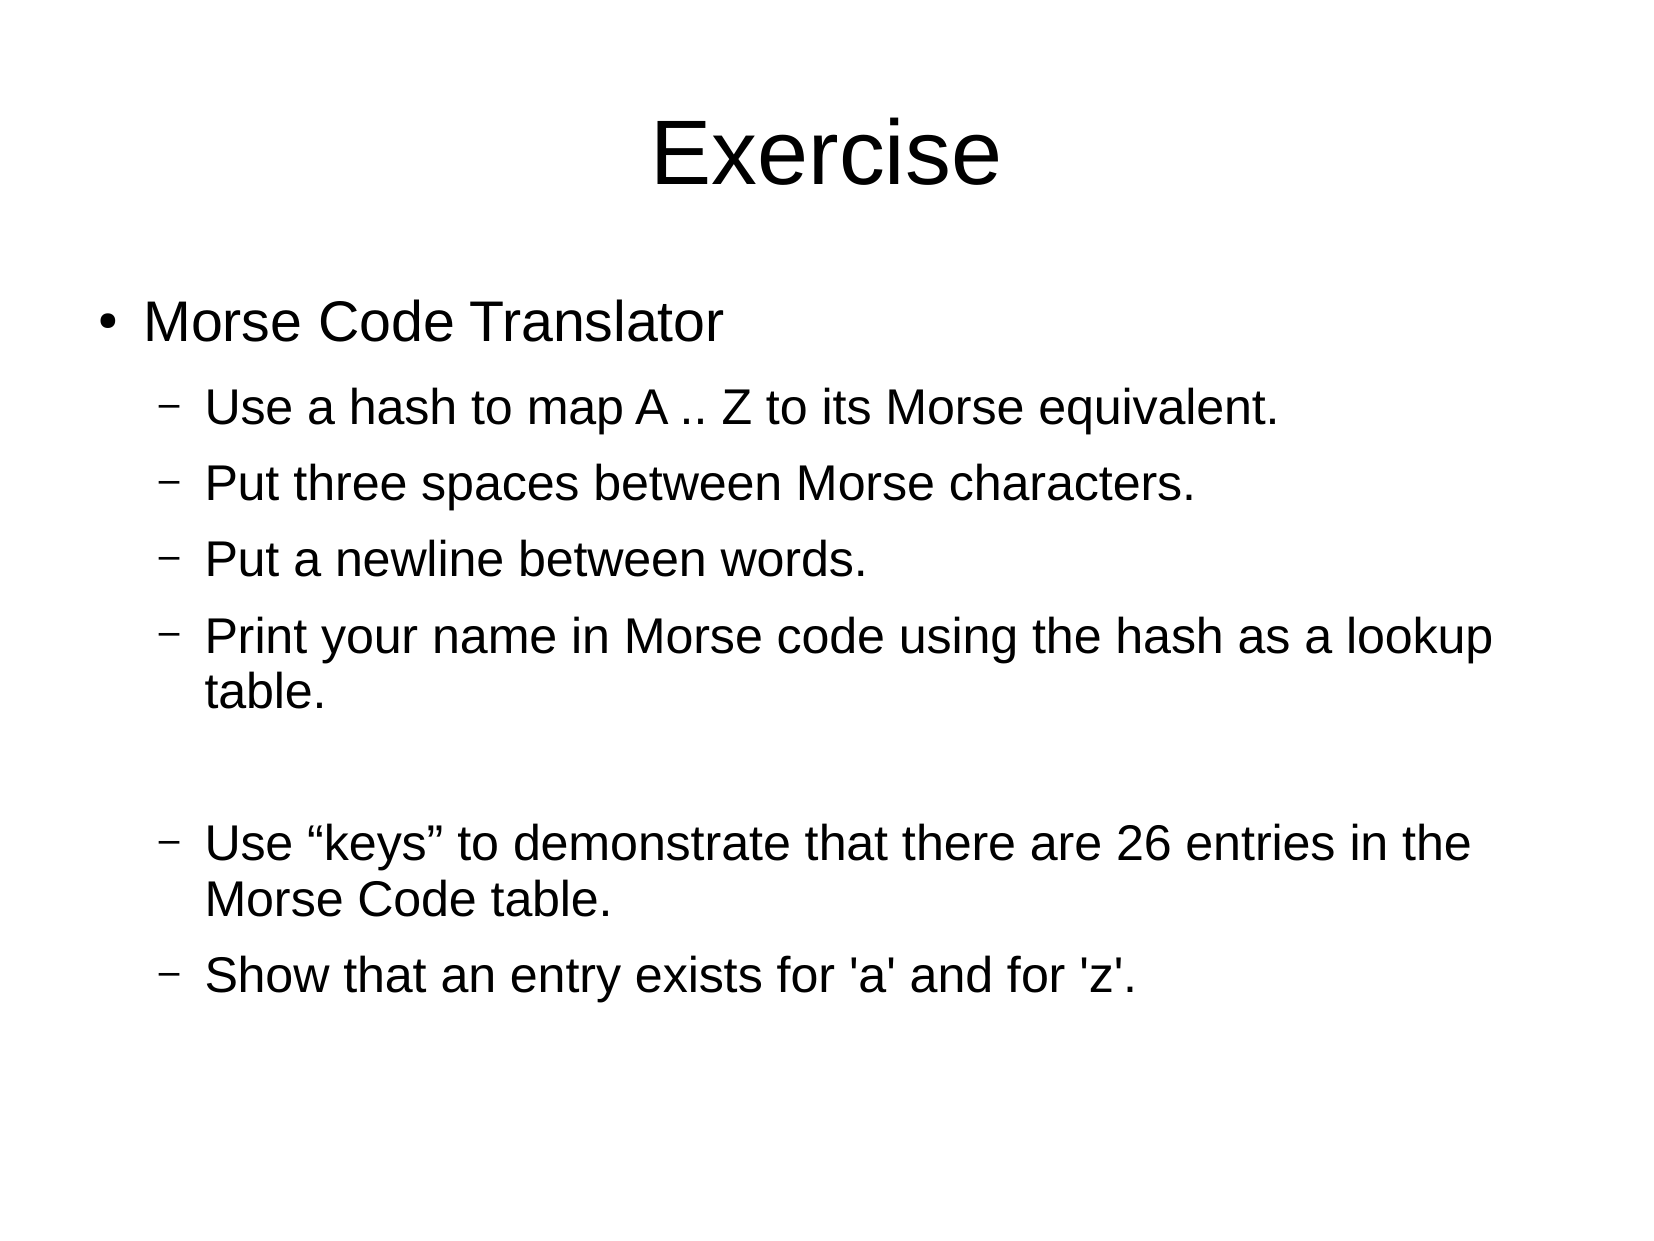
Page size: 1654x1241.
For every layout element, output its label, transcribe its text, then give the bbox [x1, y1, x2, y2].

list Morse Code Translator Use a hash to map A .. Z to its Morse equivalent. Put three spaces between Morse characters. Put a newline between words. Print your name in Morse code using the hash as a lookup table. Use “keys” to demonstrate that there are 26 entries in the Morse Code table. Show that an entry exists for 'a' and for 'z'. [82, 290, 1571, 1010]
title Exercise [82, 49, 1571, 257]
